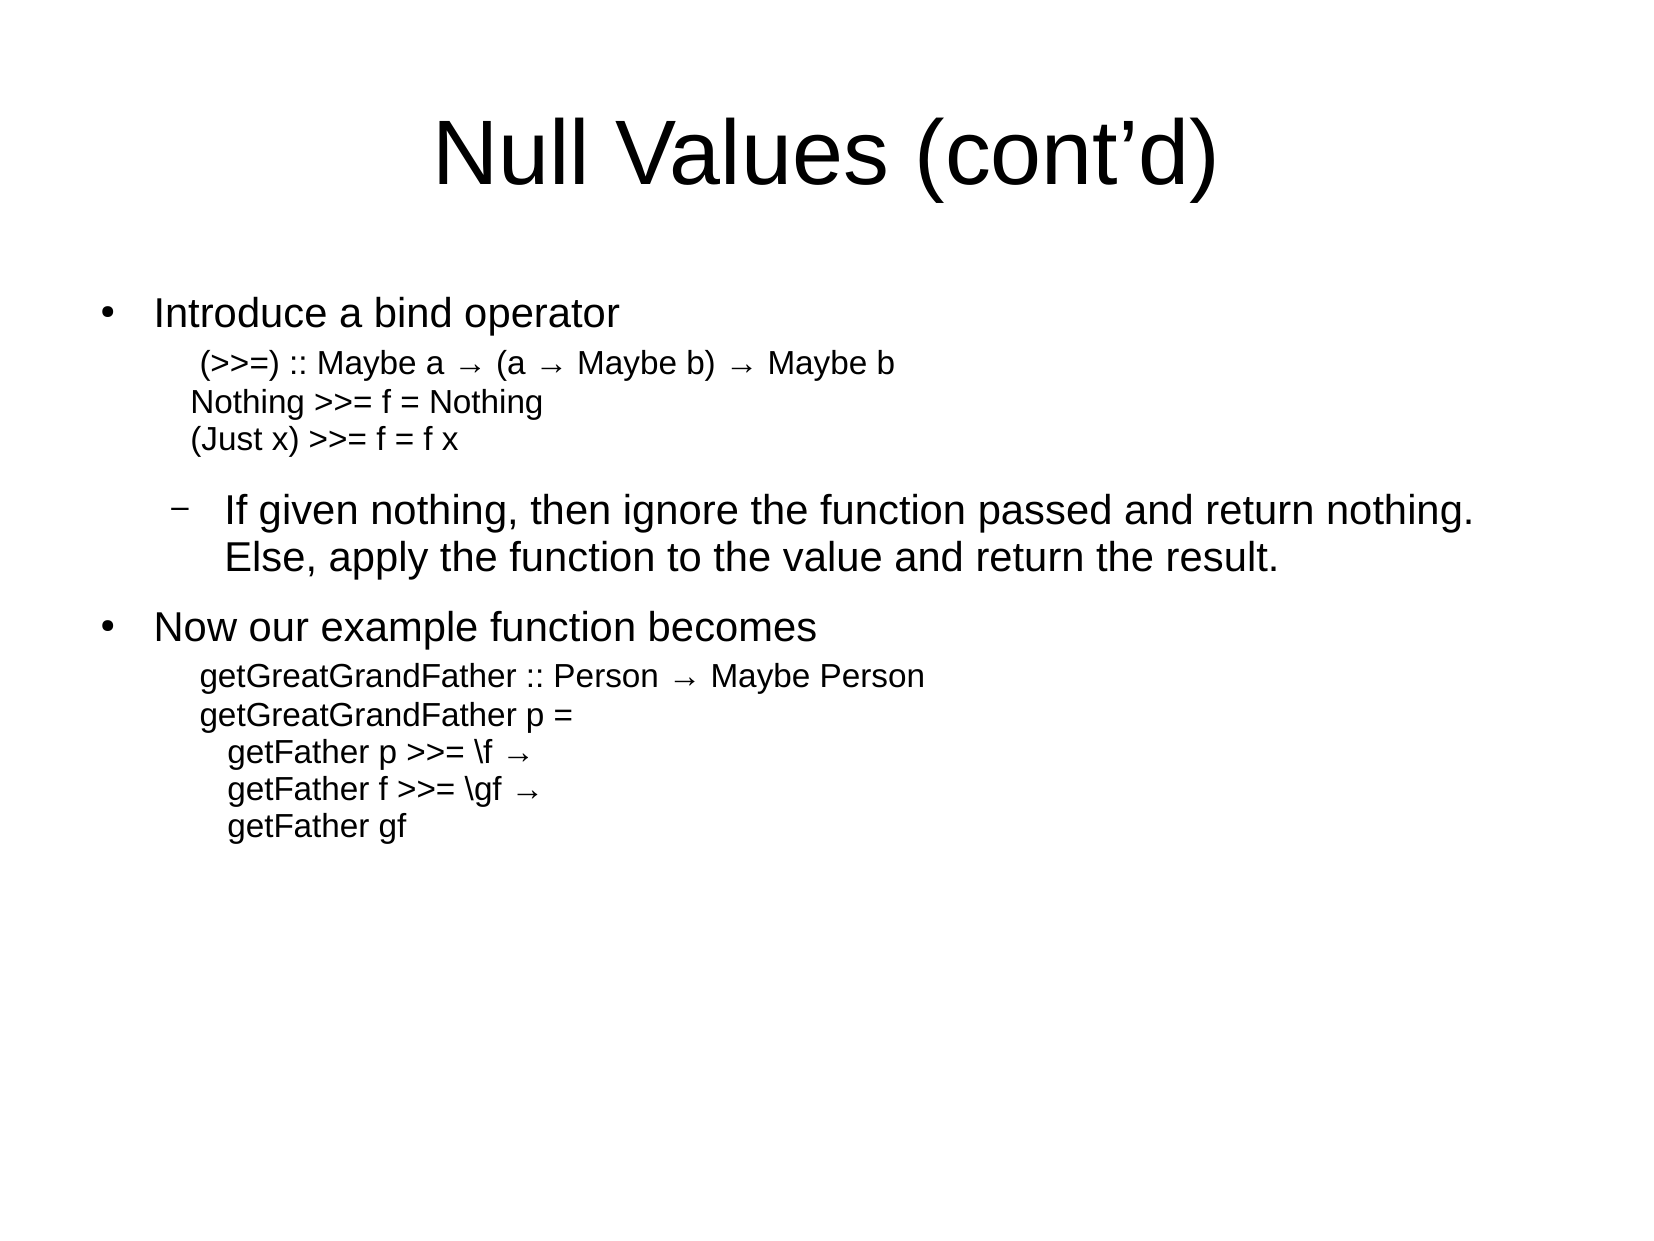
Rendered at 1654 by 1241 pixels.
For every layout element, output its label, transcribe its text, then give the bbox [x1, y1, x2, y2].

title Null Values (cont’d) [82, 49, 1571, 257]
list Introduce a bind operator (>>=) :: Maybe a → (a → Maybe b) → Maybe b Nothing >>= f = Nothing (Just x) >>= f = f x If given nothing, then ignore the function passed and return nothing. Else, apply the function to the value and return the result. Now our example function becomes getGreatGrandFather :: Person → Maybe Person getGreatGrandFather p = getFather p >>= \f → getFather f >>= \gf → getFather gf [82, 290, 1571, 1010]
